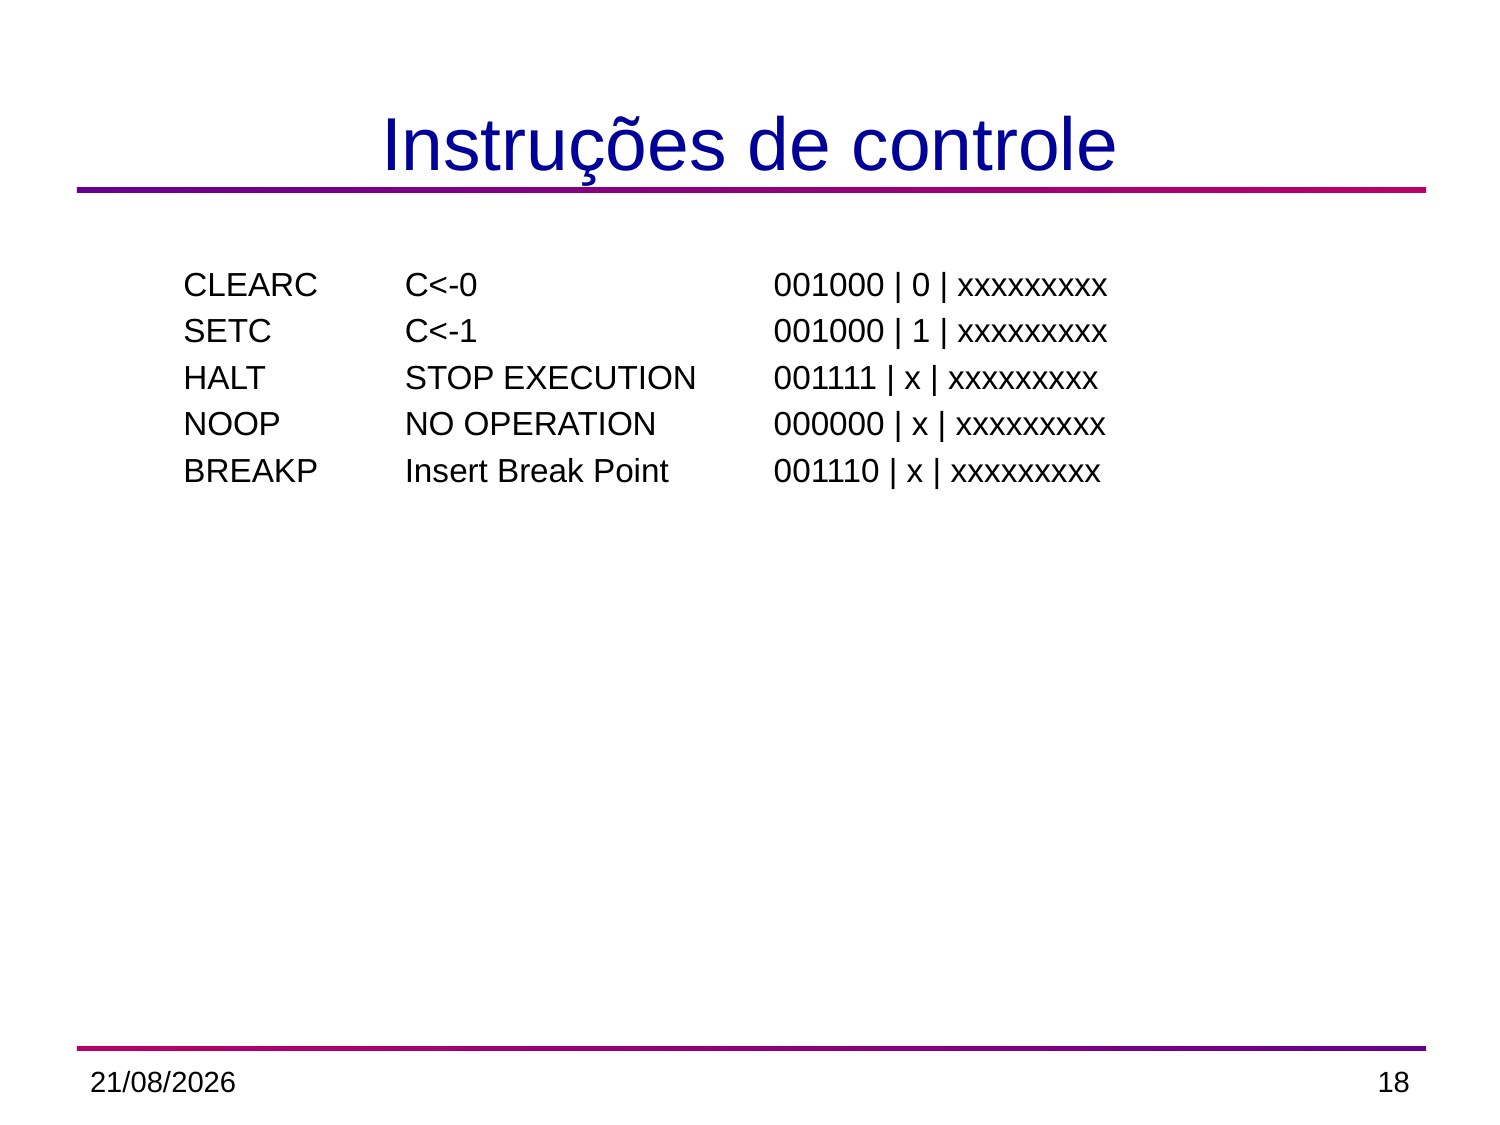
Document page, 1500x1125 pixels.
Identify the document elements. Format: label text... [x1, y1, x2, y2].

slide_number 04/08/2021 [75, 1055, 425, 1125]
slide_number <number> [1074, 1059, 1425, 1125]
title Instruções de controle [76, 74, 1424, 193]
text_box CLEARC C<-0 001000 | 0 | xxxxxxxxx SETC C<-1 001000 | 1 | xxxxxxxxx HALT STOP EXECUTION 001111 | x | xxxxxxxxx NOOP NO OPERATION 000000 | x | xxxxxxxxx BREAKP Insert Break Point 001110 | x | xxxxxxxxx [112, 255, 1463, 1059]
